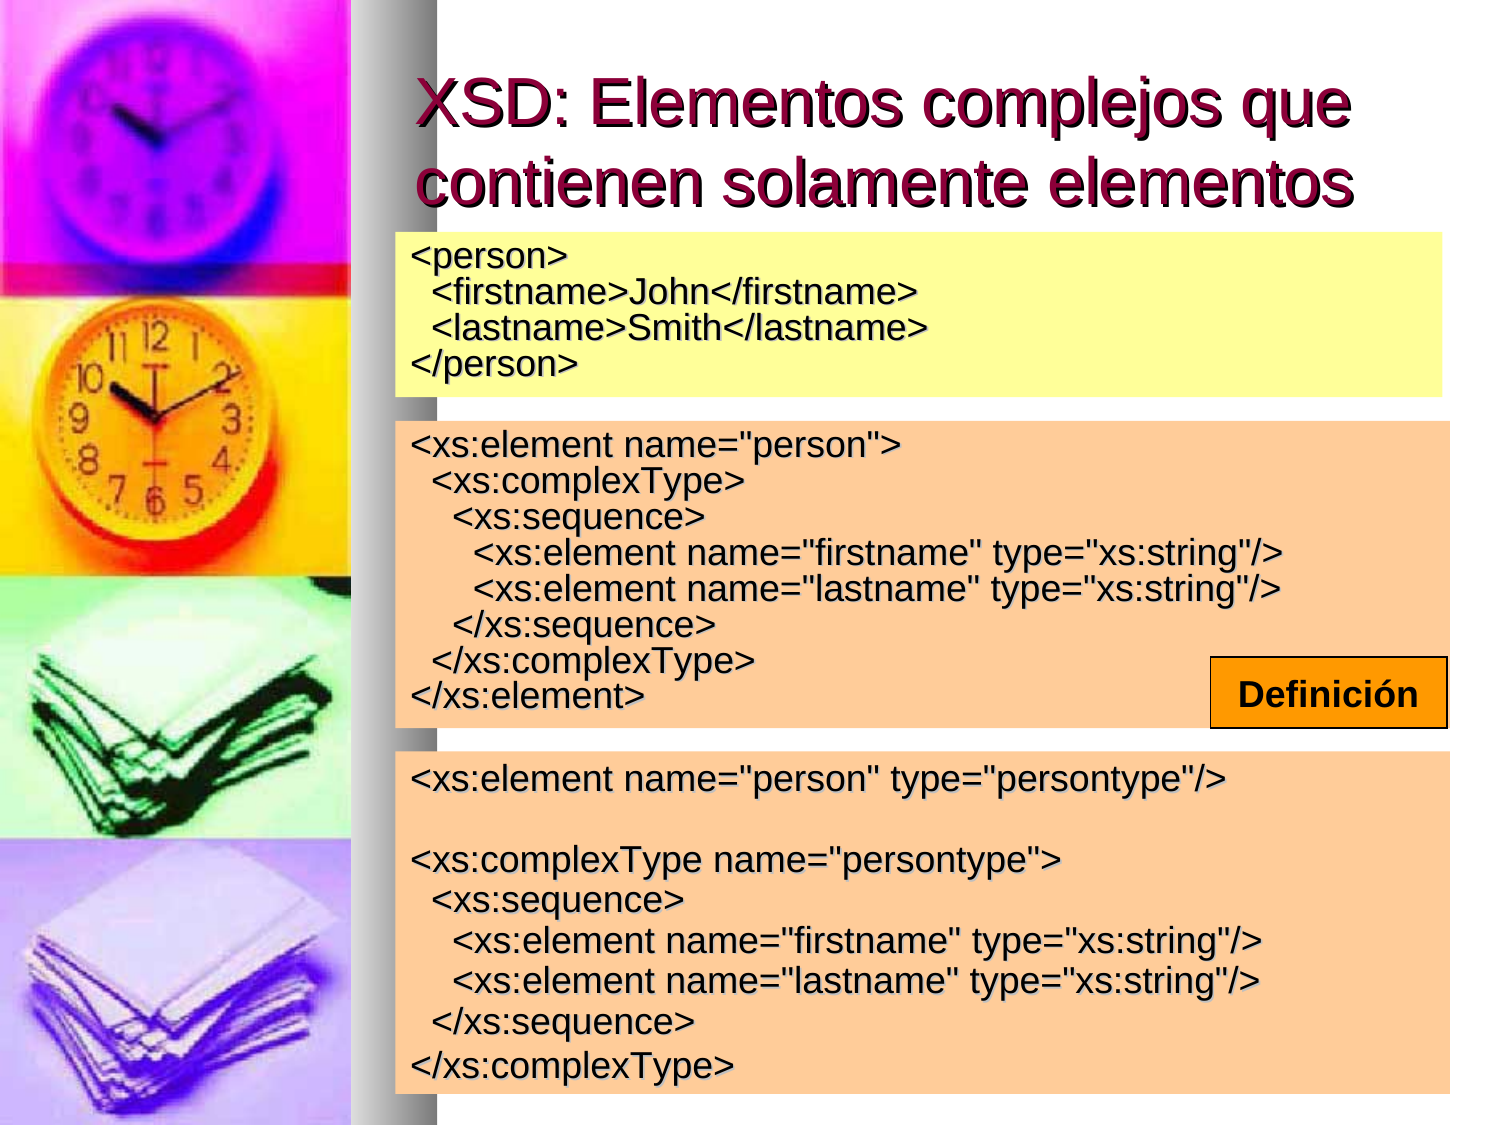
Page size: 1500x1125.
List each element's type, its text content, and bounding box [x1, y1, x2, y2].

list <xs:element name="person"> <xs:complexType> <xs:sequence> <xs:element name="firstname" type="xs:string"/> <xs:element name="lastname" type="xs:string"/> </xs:sequence> </xs:complexType> </xs:element> [395, 420, 1450, 729]
text_box <xs:element name="person" type="persontype"/> <xs:complexType name="persontype"> <xs:sequence> <xs:element name="firstname" type="xs:string"/> <xs:element name="lastname" type="xs:string"/> </xs:sequence> </xs:complexType> [395, 751, 1450, 1094]
list <person> <firstname>John</firstname> <lastname>Smith</lastname> </person> [395, 231, 1443, 398]
picture [0, 0, 351, 1125]
title XSD: Elementos complejos que contienen solamente elementos [399, 37, 1450, 238]
text_box Definición [1210, 656, 1447, 728]
